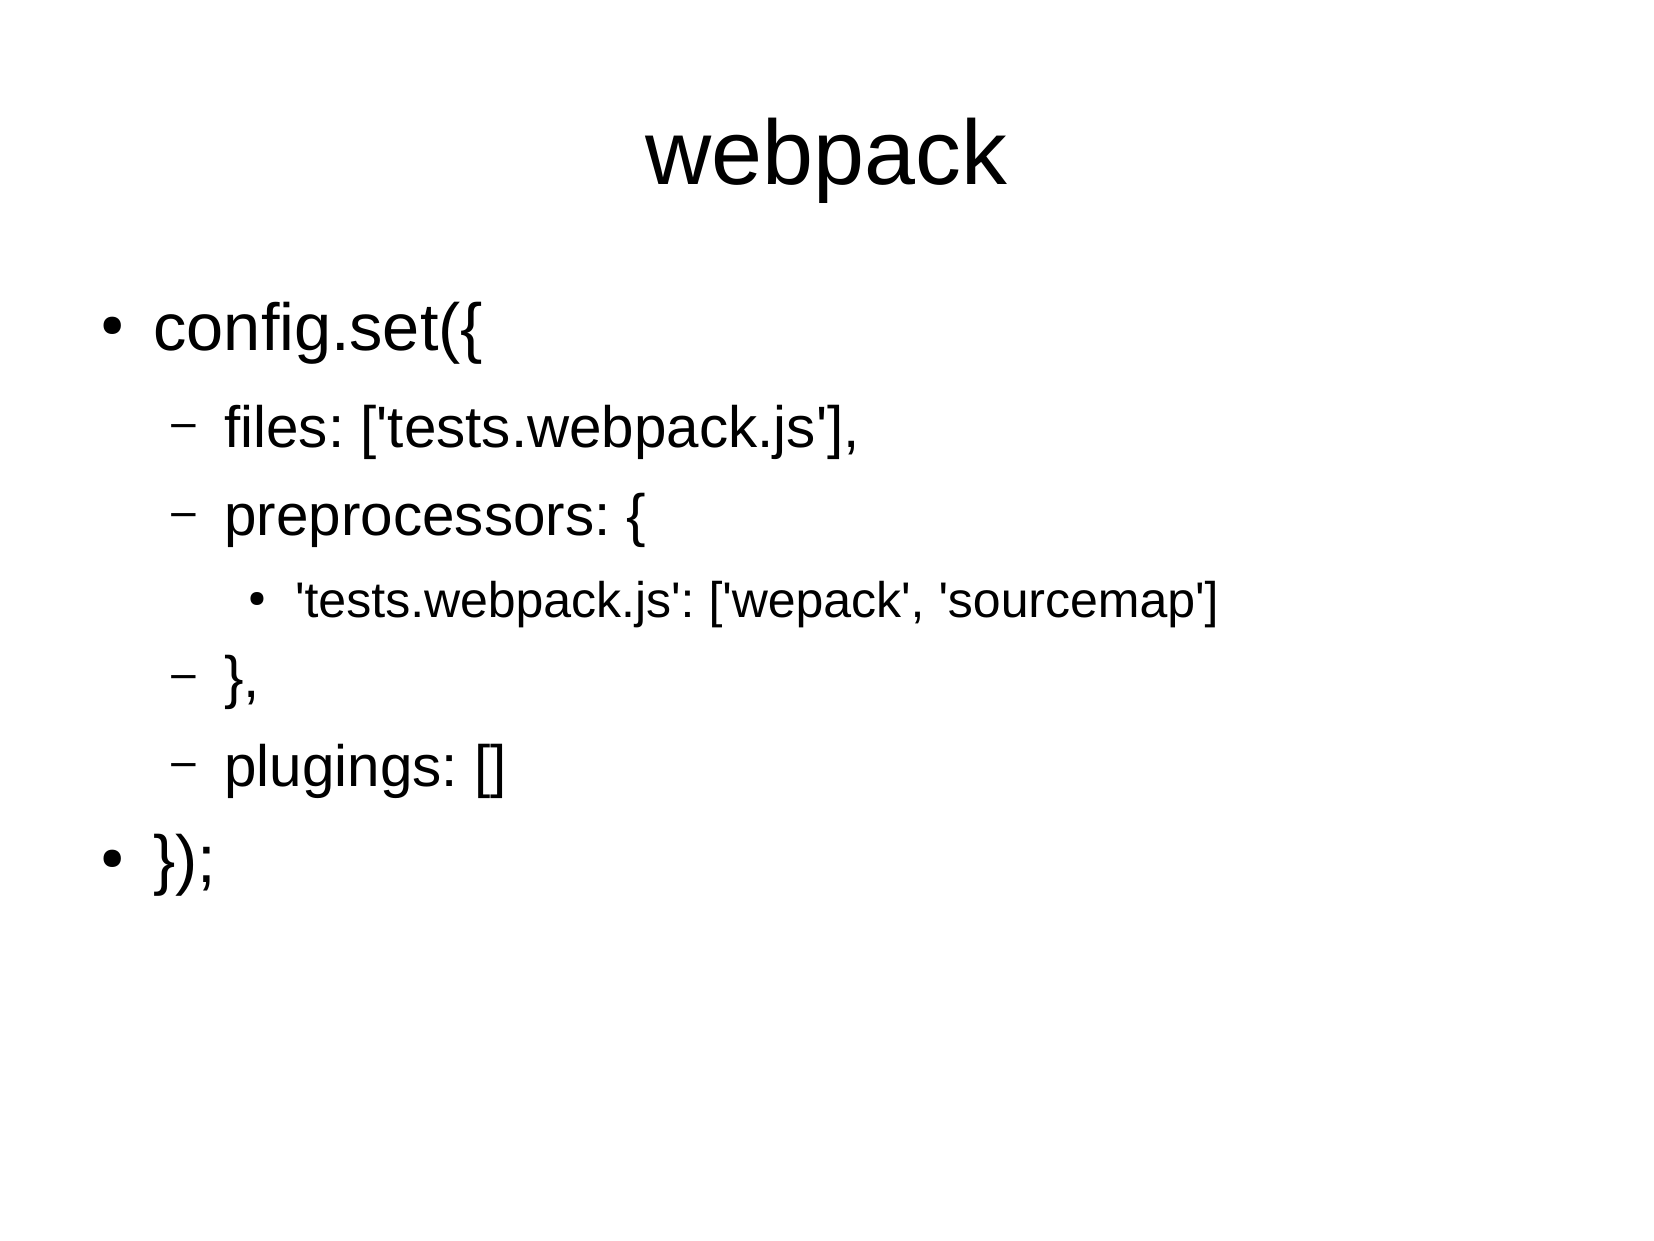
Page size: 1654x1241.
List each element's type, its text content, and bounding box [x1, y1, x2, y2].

list config.set({ files: ['tests.webpack.js'], preprocessors: { 'tests.webpack.js': ['wepack', 'sourcemap'] }, plugings: [] }); [82, 290, 1571, 1010]
title webpack [82, 49, 1571, 257]
